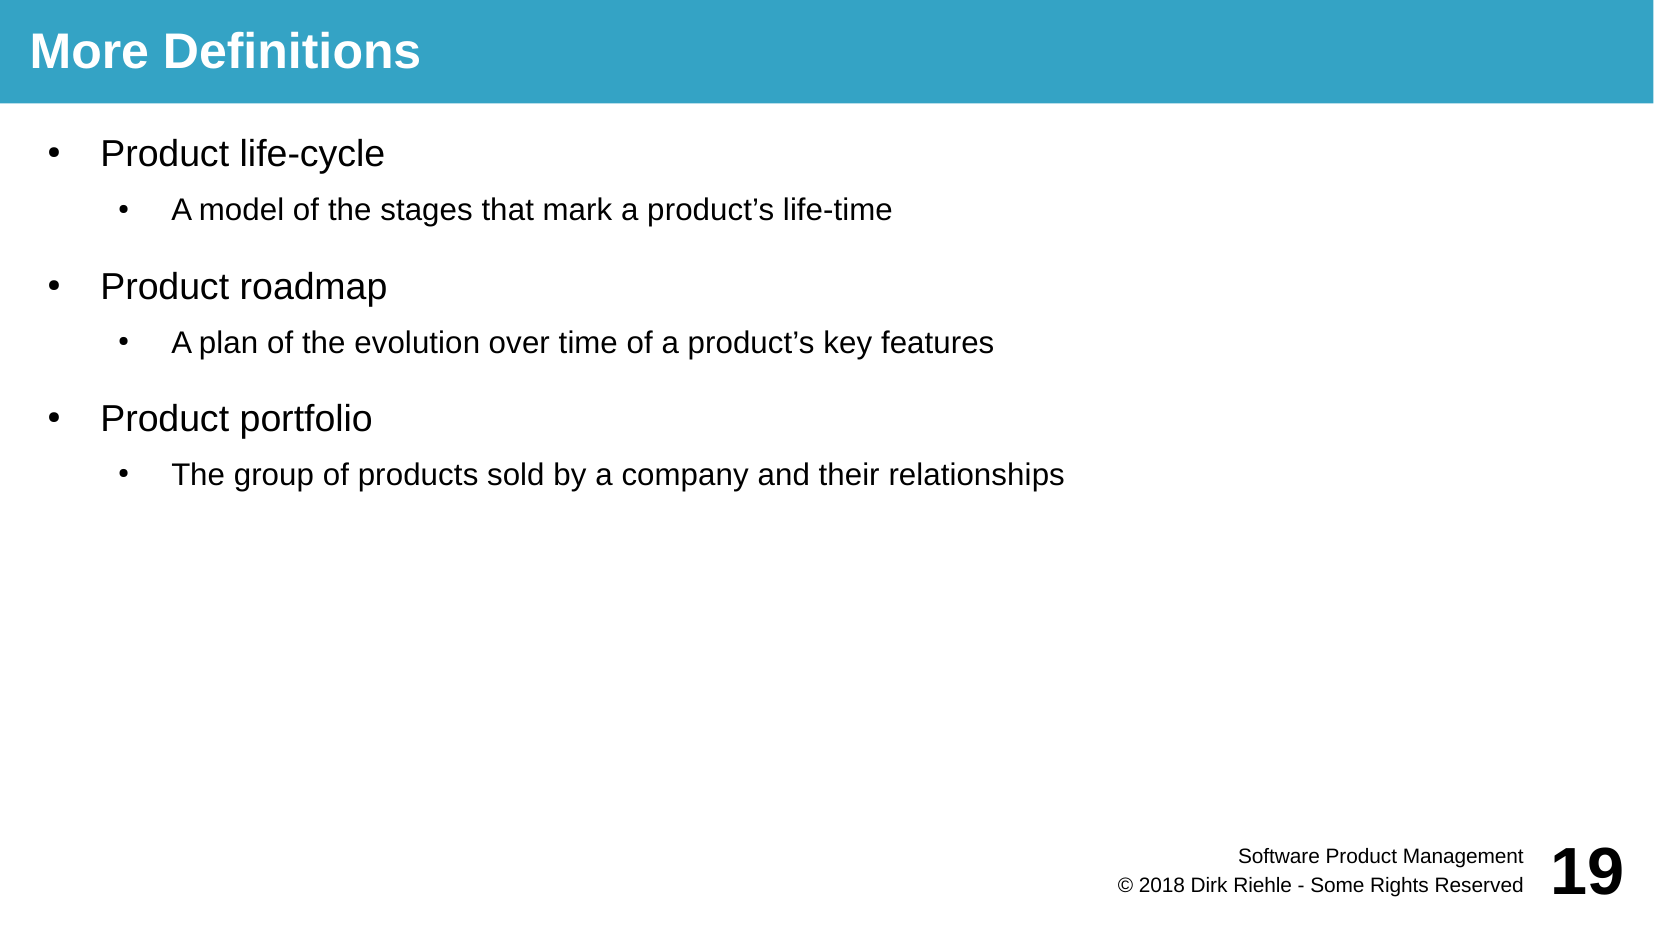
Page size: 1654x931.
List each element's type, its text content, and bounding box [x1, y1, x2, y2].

title More Definitions [0, 0, 1654, 104]
list Product life-cycle A model of the stages that mark a product’s life-time Product roadmap A plan of the evolution over time of a product’s key features Product portfolio The group of products sold by a company and their relationships [29, 132, 1625, 813]
